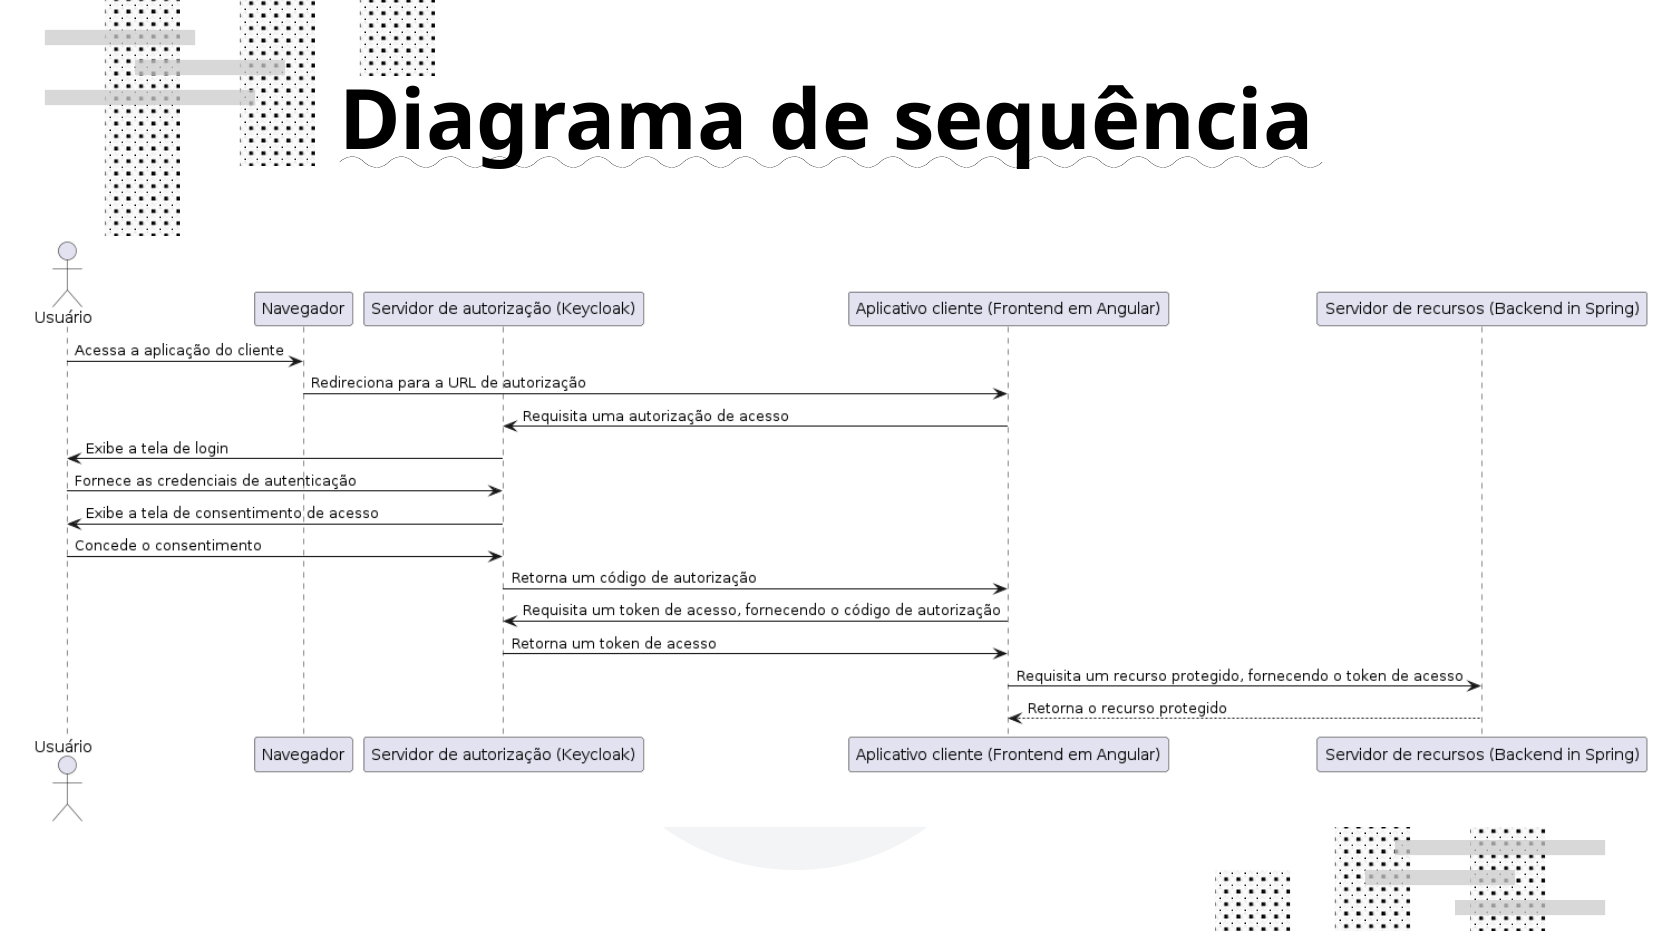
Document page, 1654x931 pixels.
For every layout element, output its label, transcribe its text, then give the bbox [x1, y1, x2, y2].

picture [29, 236, 1652, 827]
text_box Diagrama de sequência [324, 59, 1654, 207]
